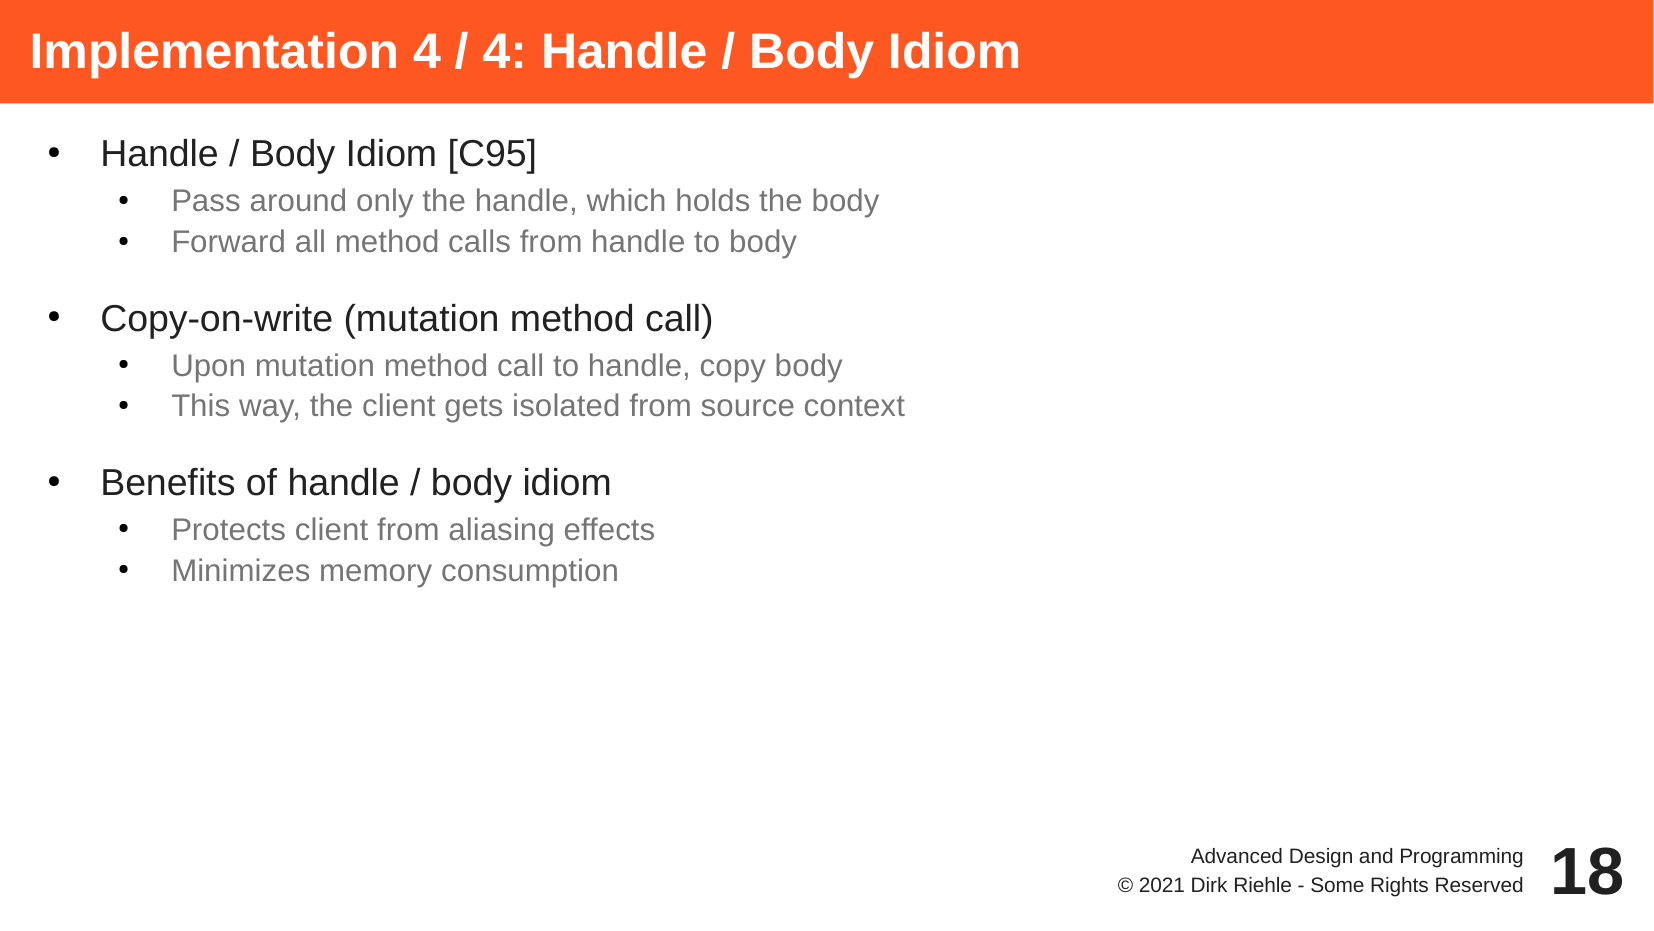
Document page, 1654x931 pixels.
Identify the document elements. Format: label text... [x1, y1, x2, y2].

title Implementation 4 / 4: Handle / Body Idiom [0, 0, 1654, 104]
list Handle / Body Idiom [C95] Pass around only the handle, which holds the body Forward all method calls from handle to body Copy-on-write (mutation method call) Upon mutation method call to handle, copy body This way, the client gets isolated from source context Benefits of handle / body idiom Protects client from aliasing effects Minimizes memory consumption [29, 132, 1625, 813]
